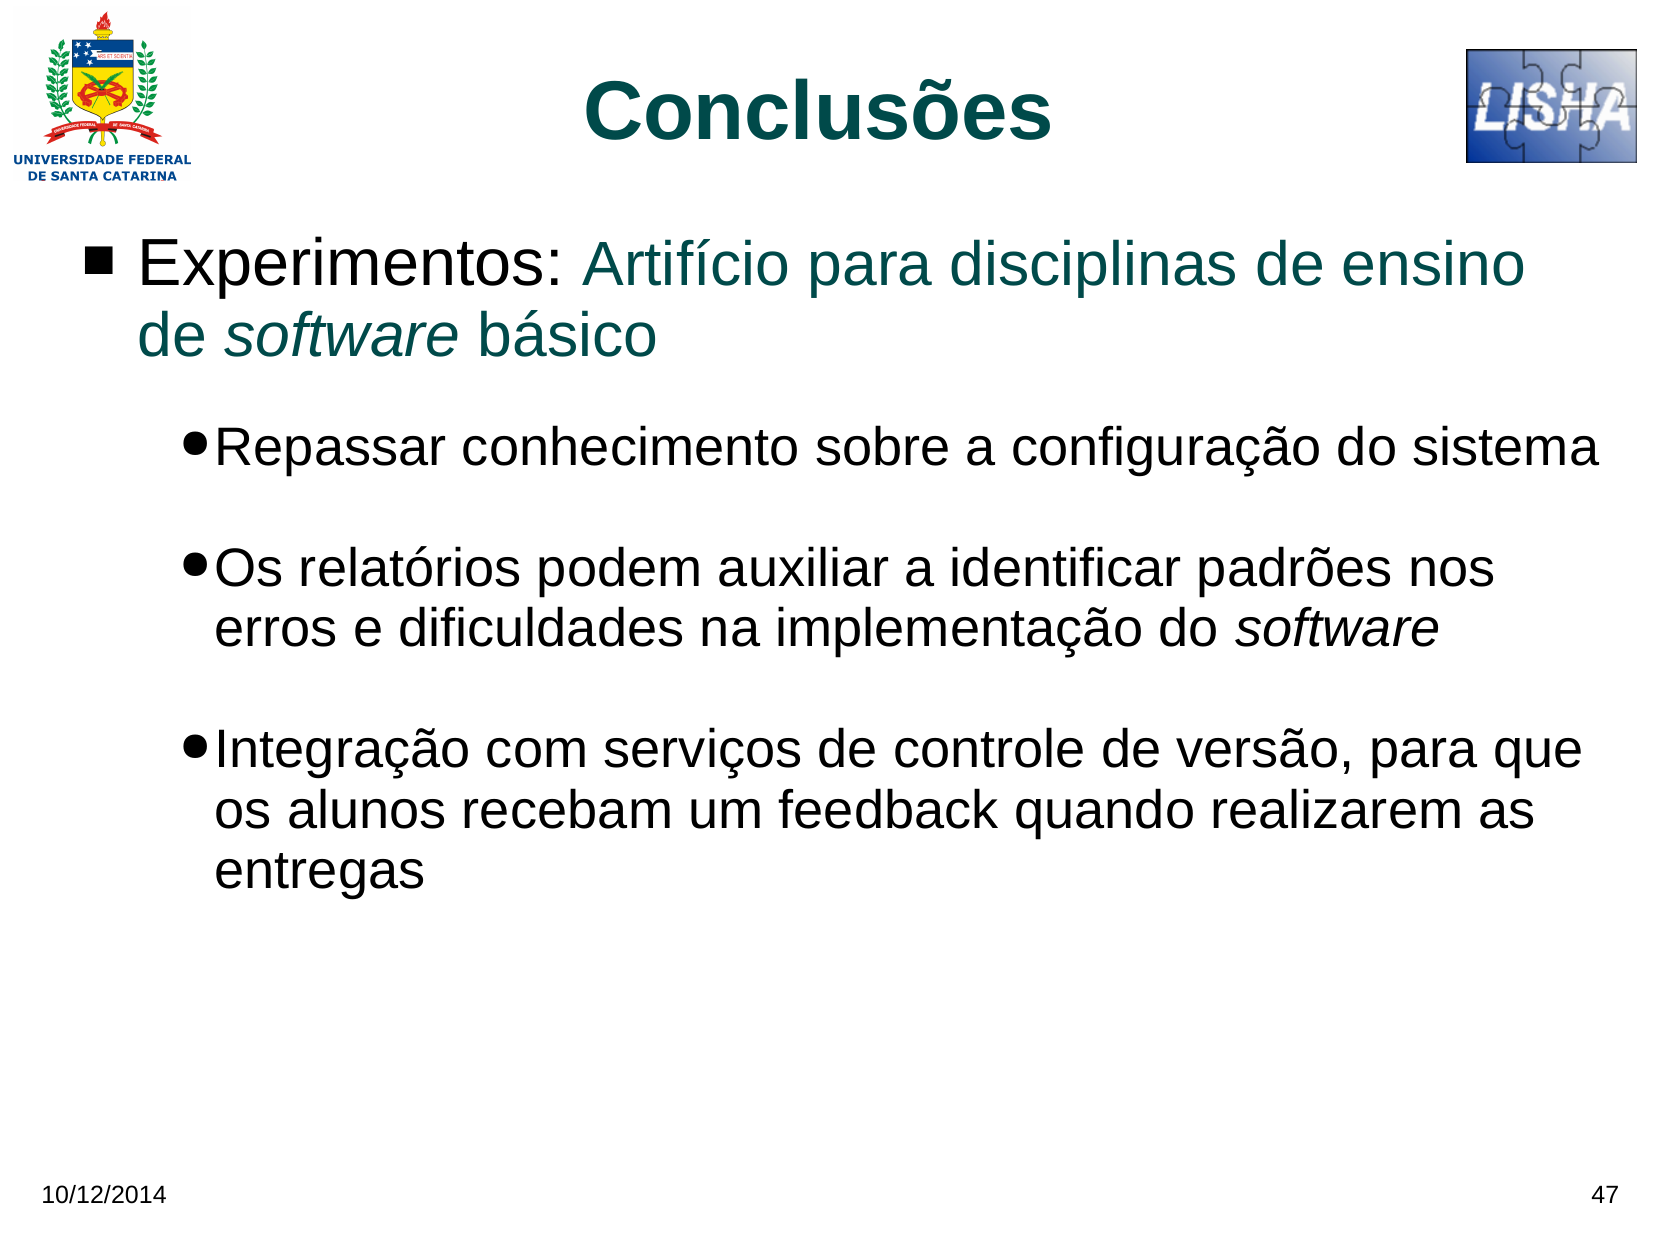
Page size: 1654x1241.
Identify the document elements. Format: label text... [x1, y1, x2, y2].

picture [13, 6, 191, 181]
title Conclusões [212, 61, 1426, 174]
list Experimentos: Artifício para disciplinas de ensino de software básico Repassar conhecimento sobre a configuração do sistema Os relatórios podem auxiliar a identificar padrões nos erros e dificuldades na implementação do software Integração com serviços de controle de versão, para que os alunos recebam um feedback quando realizarem as entregas [37, 225, 1613, 1163]
picture [1466, 49, 1637, 163]
